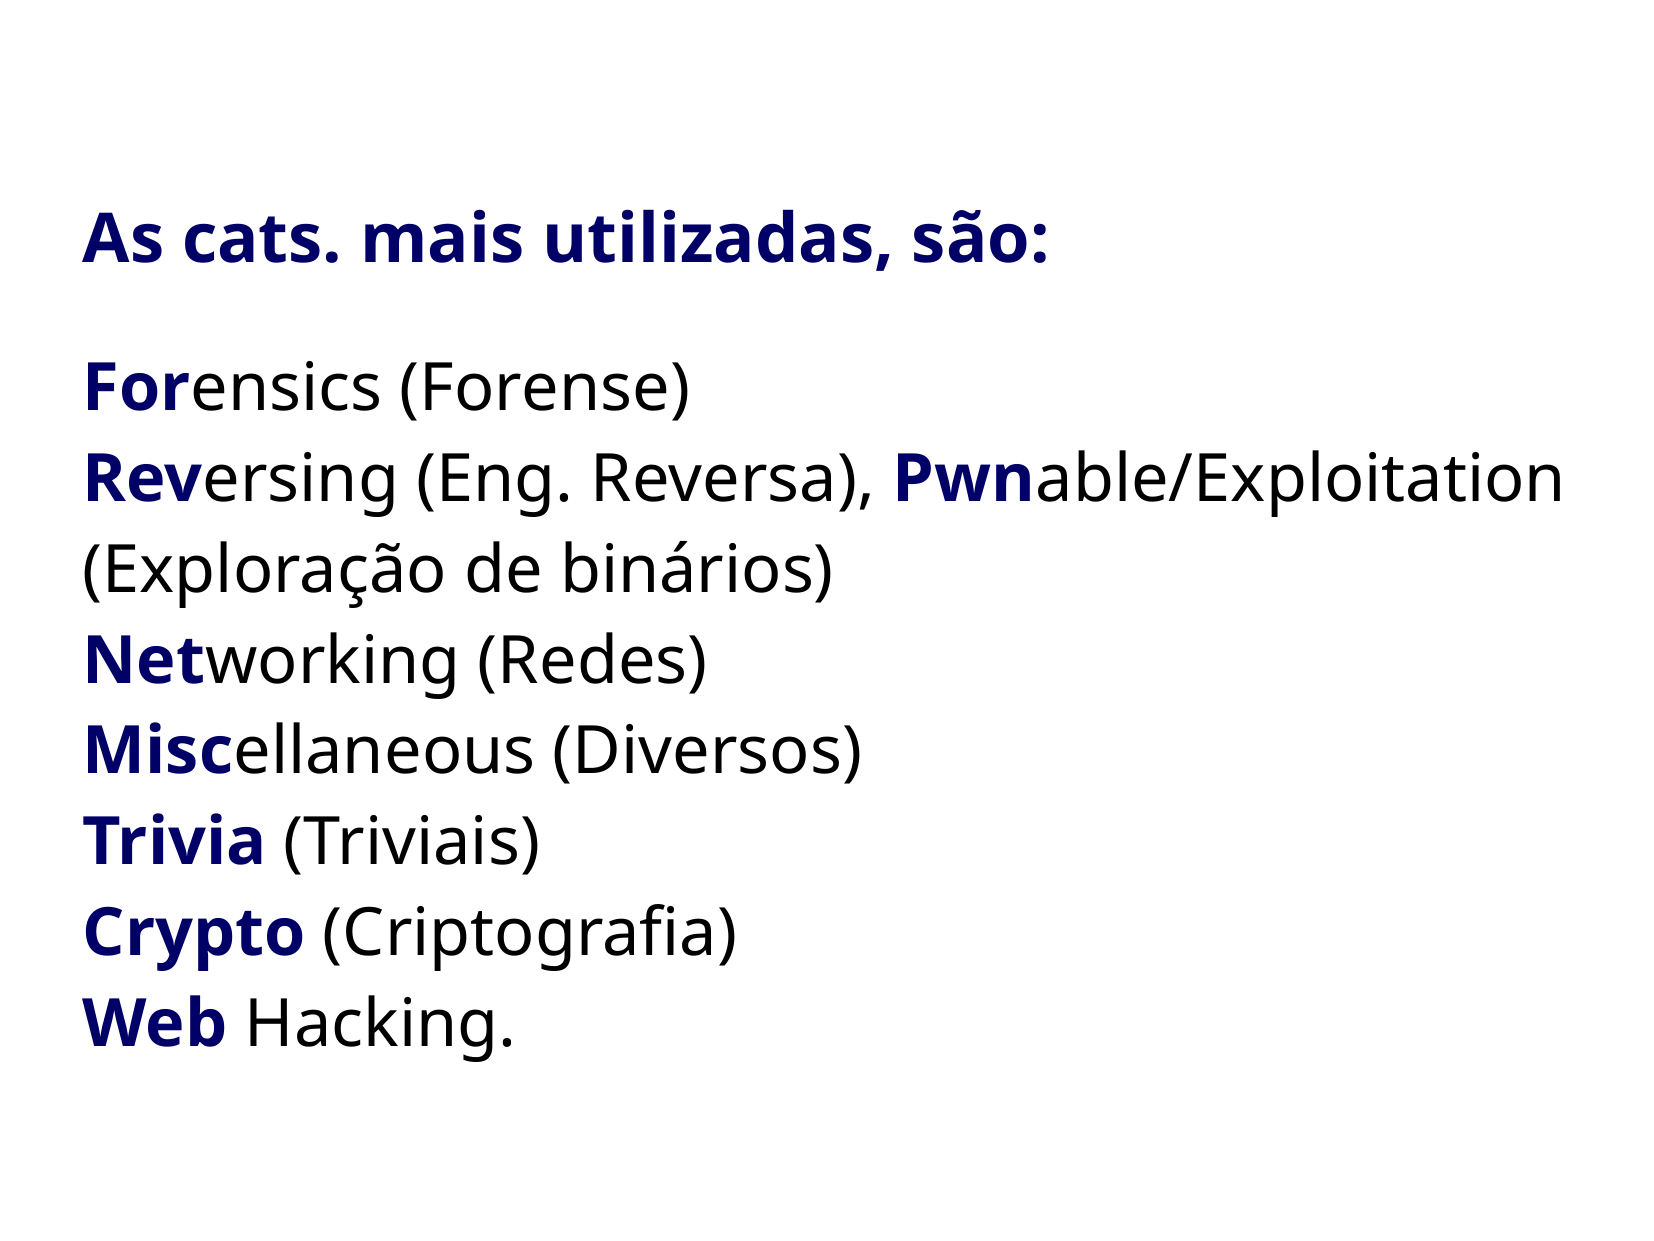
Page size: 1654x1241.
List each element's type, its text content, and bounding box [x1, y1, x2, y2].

subtitle As cats. mais utilizadas, são: Forensics (Forense) Reversing (Eng. Reversa), Pwnable/Exploitation (Exploração de binários) Networking (Redes) Miscellaneous (Diversos) Trivia (Triviais) Crypto (Criptografia) Web Hacking. [82, 14, 1571, 1241]
